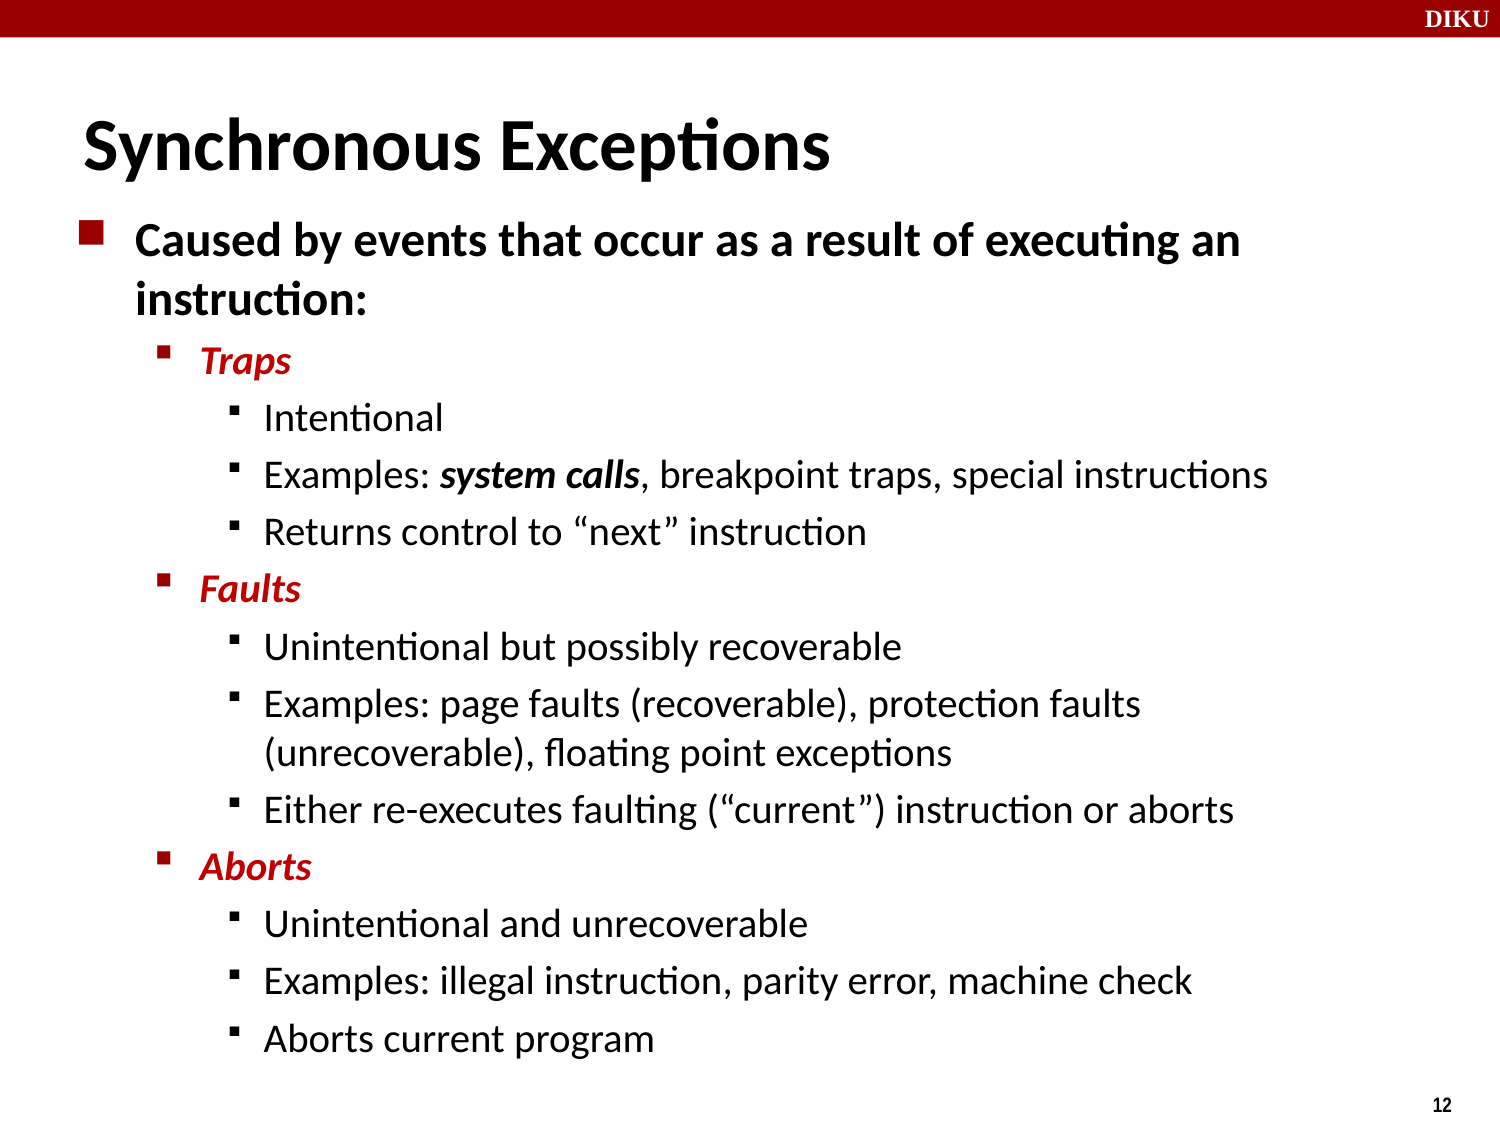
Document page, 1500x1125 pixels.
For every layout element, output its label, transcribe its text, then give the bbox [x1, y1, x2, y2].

title Synchronous Exceptions [68, 93, 1188, 188]
list Caused by events that occur as a result of executing an instruction: Traps Intentional Examples: system calls, breakpoint traps, special instructions Returns control to “next” instruction Faults Unintentional but possibly recoverable Examples: page faults (recoverable), protection faults (unrecoverable), floating point exceptions Either re-executes faulting (“current”) instruction or aborts Aborts Unintentional and unrecoverable Examples: illegal instruction, parity error, machine check Aborts current program [65, 200, 1361, 1075]
